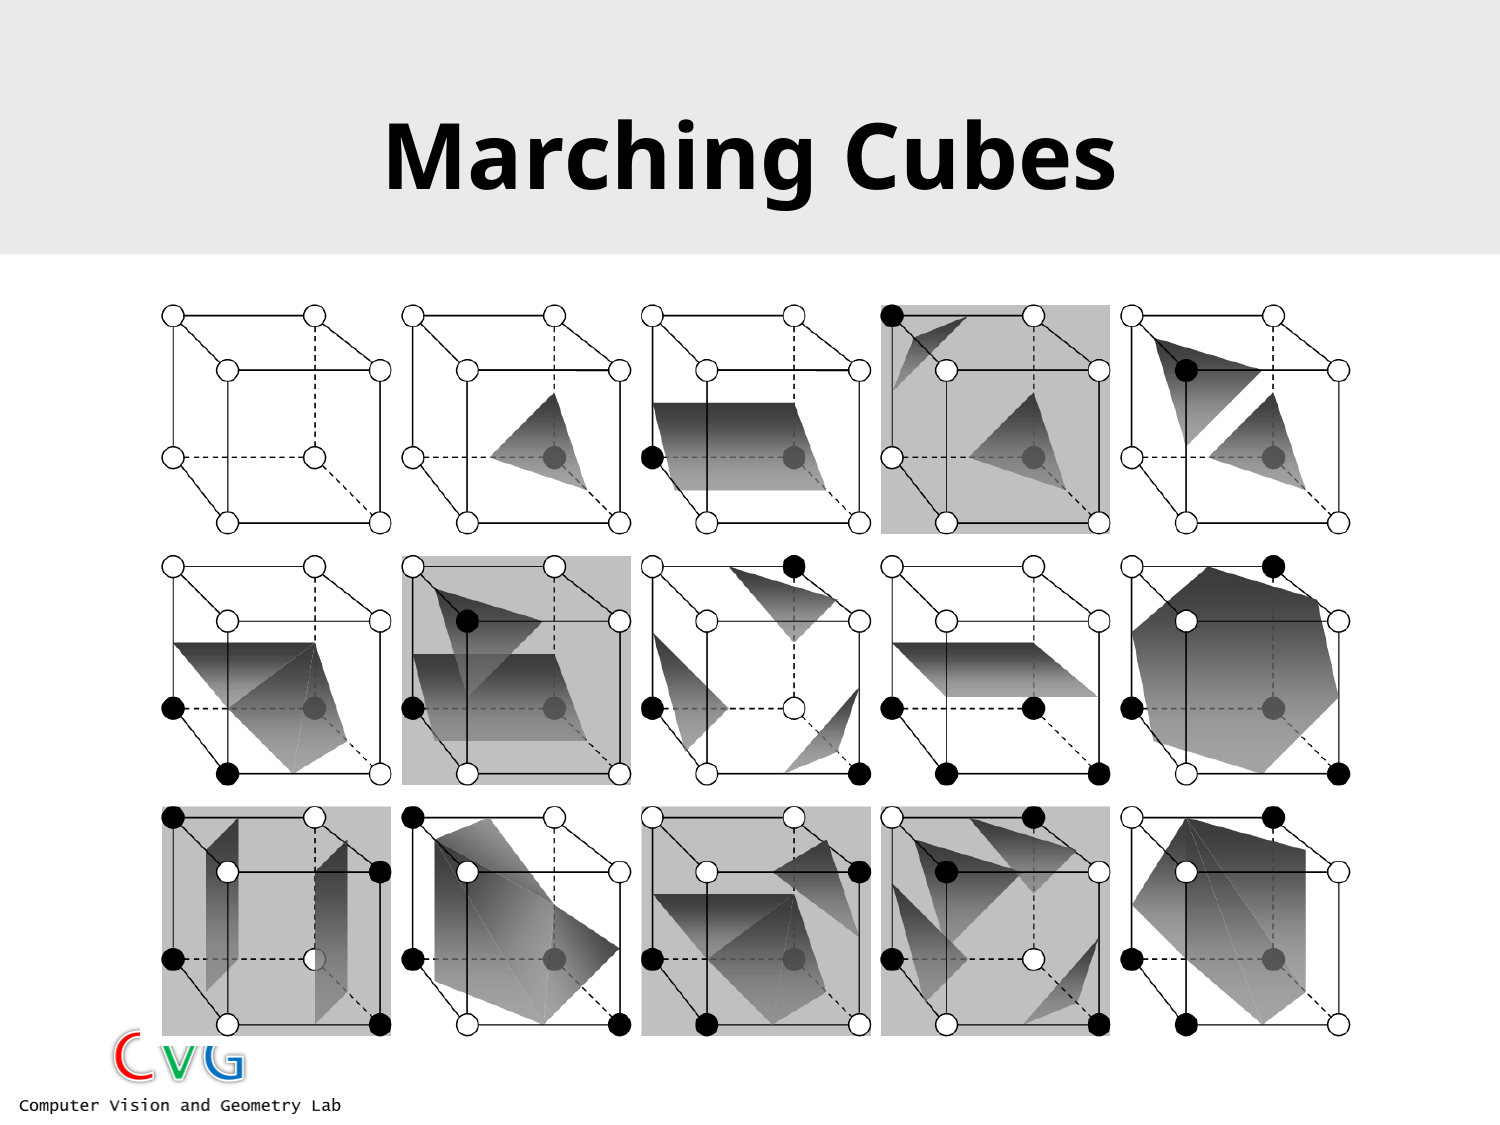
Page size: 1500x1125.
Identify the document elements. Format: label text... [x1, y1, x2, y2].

title Marching Cubes [114, 35, 1386, 271]
picture [1, 272, 1360, 1124]
